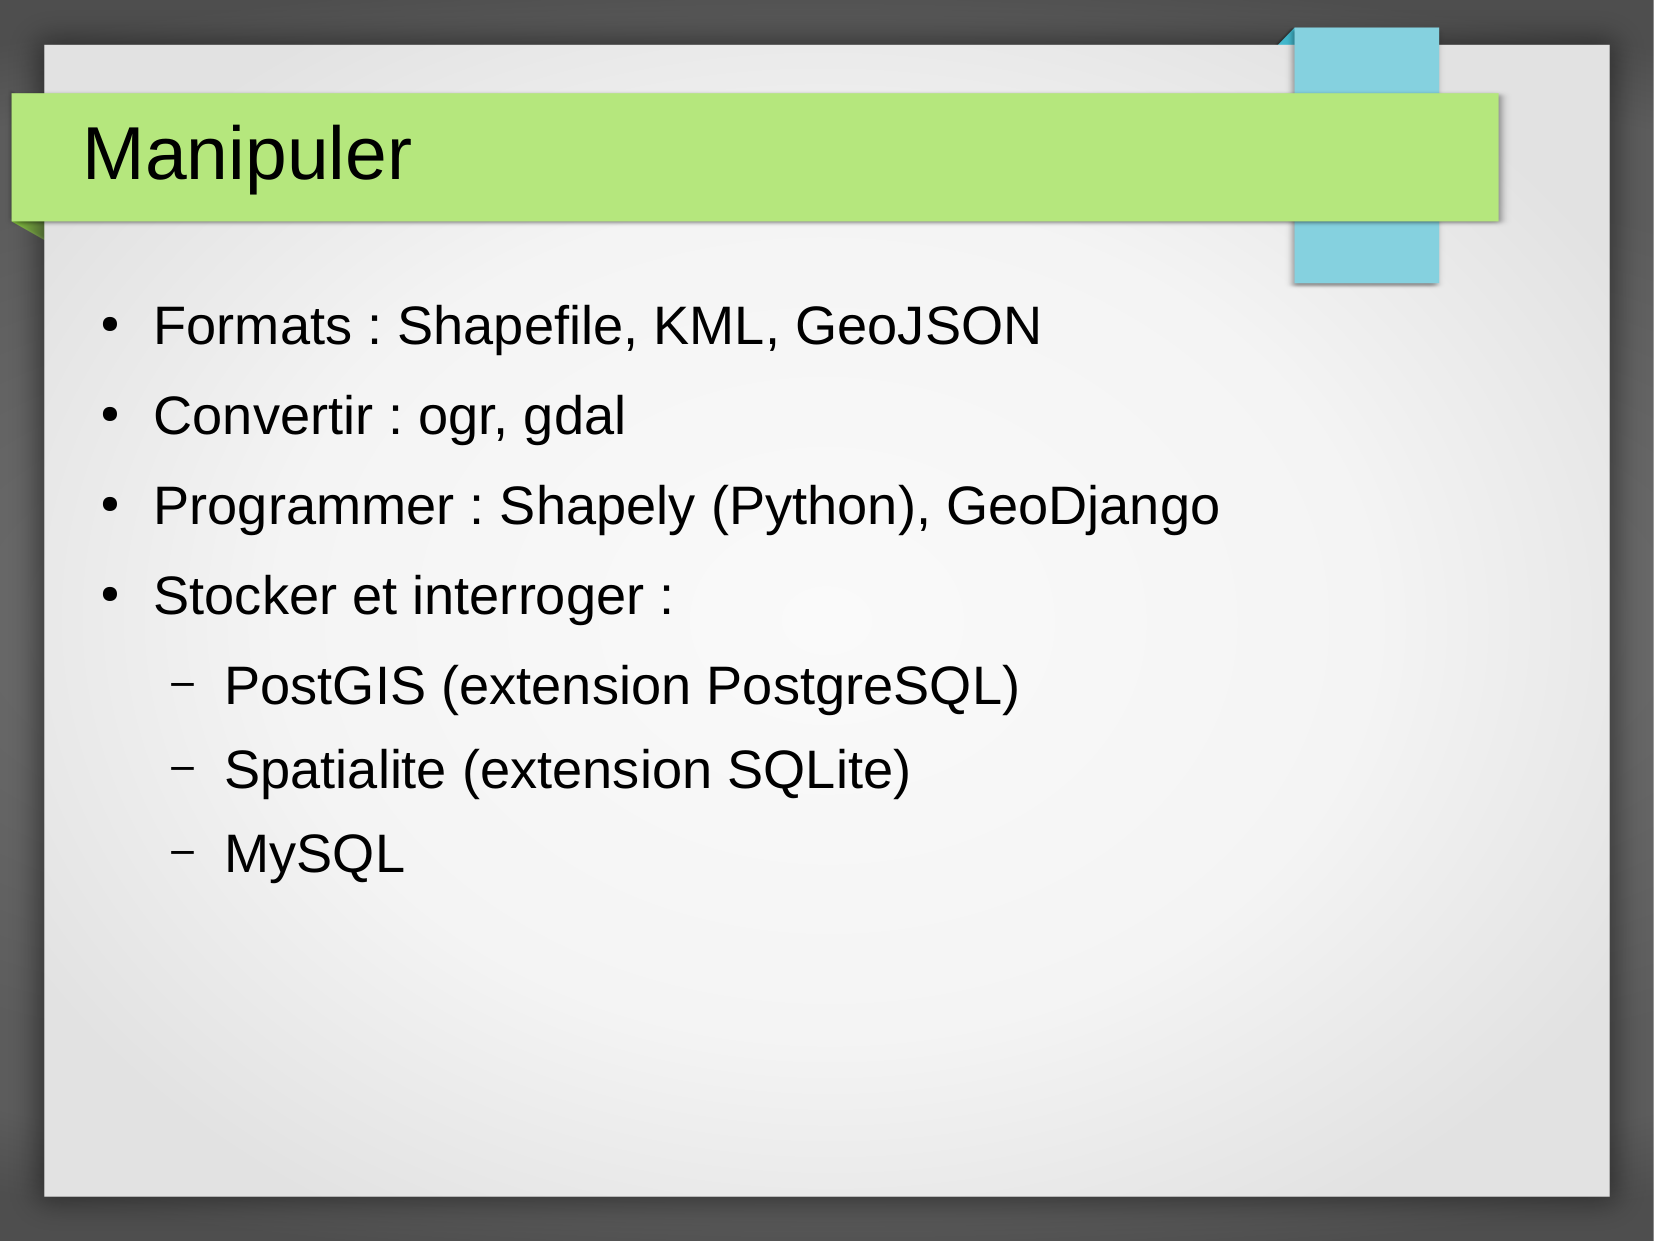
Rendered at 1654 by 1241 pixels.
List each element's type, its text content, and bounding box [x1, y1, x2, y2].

picture [0, 0, 1654, 1241]
list Formats : Shapefile, KML, GeoJSON Convertir : ogr, gdal Programmer : Shapely (Python), GeoDjango Stocker et interroger : PostGIS (extension PostgreSQL) Spatialite (extension SQLite) MySQL [82, 295, 1571, 1015]
title Manipuler [82, 94, 1264, 213]
